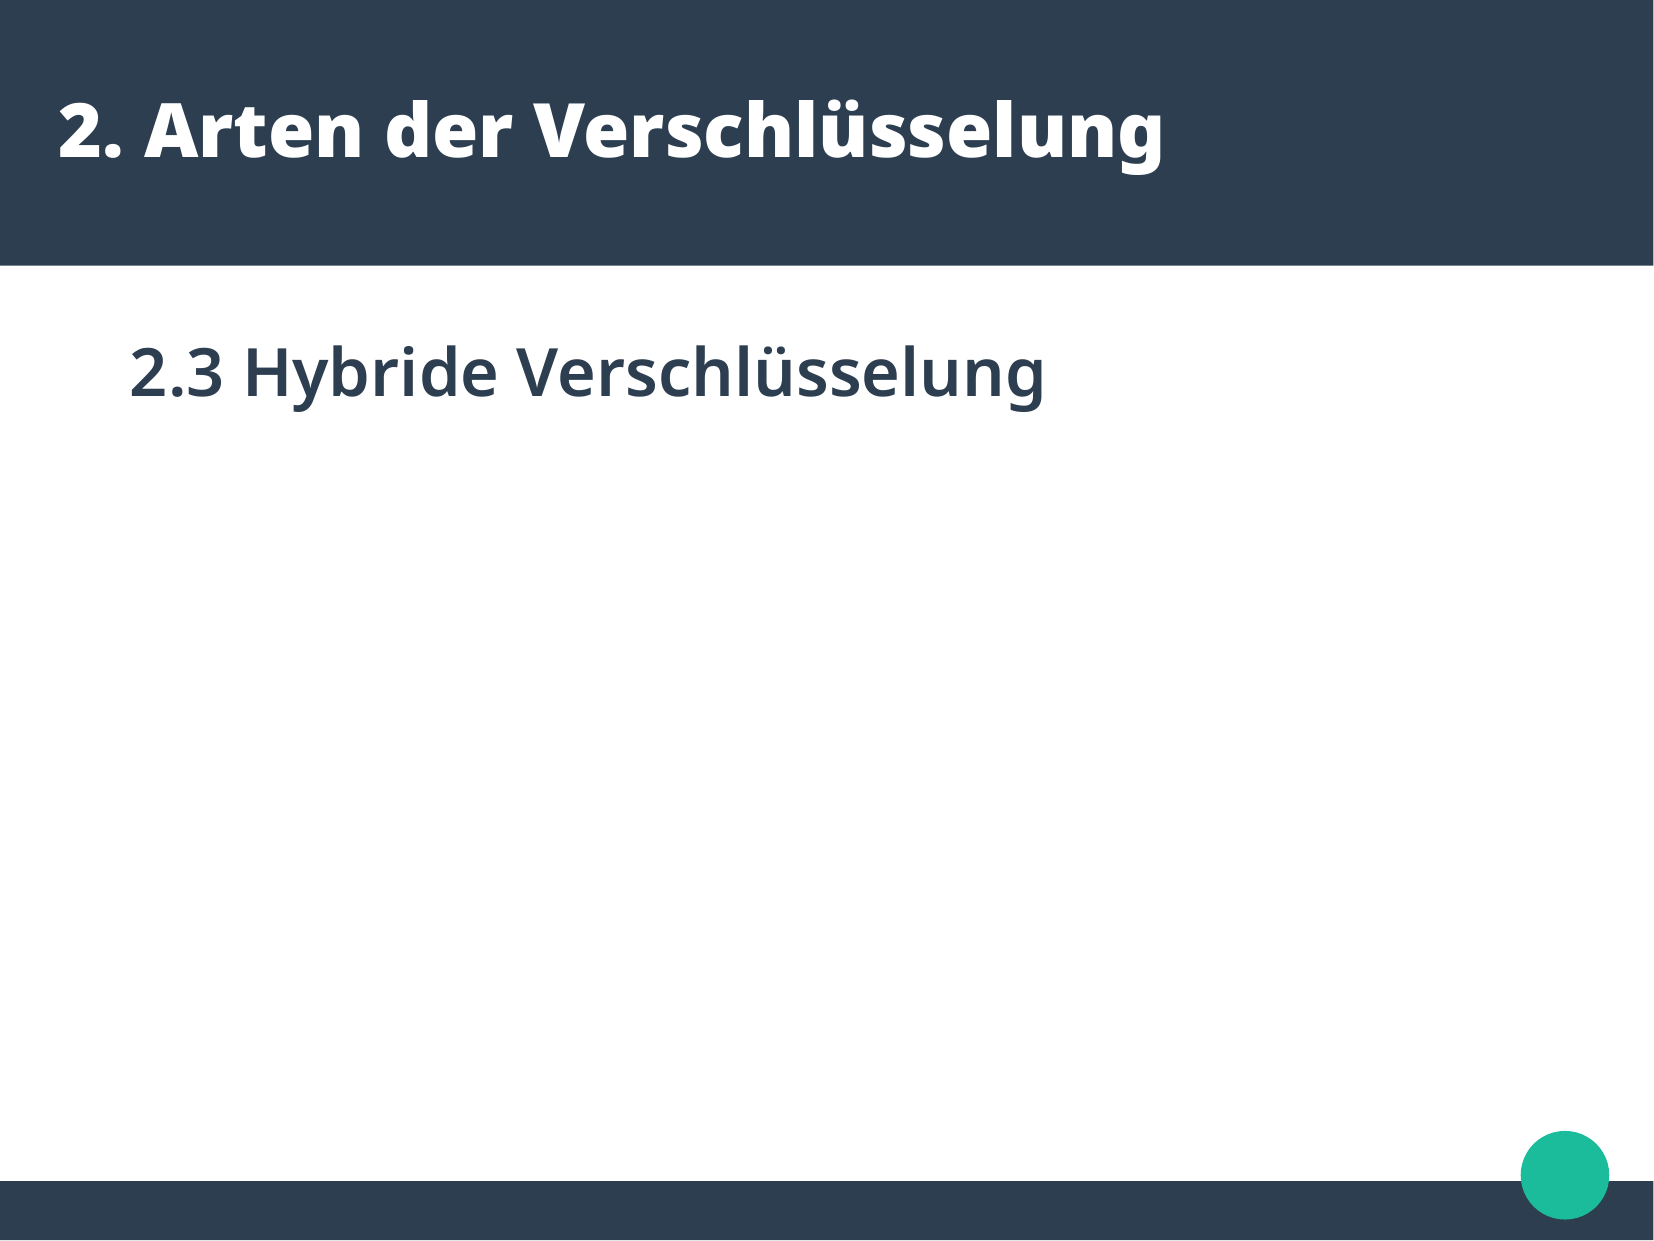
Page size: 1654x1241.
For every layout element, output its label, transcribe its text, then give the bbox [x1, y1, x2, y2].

title 2. Arten der Verschlüsselung [59, 49, 1595, 207]
list 2.3 Hybride Verschlüsselung [59, 324, 1595, 1152]
